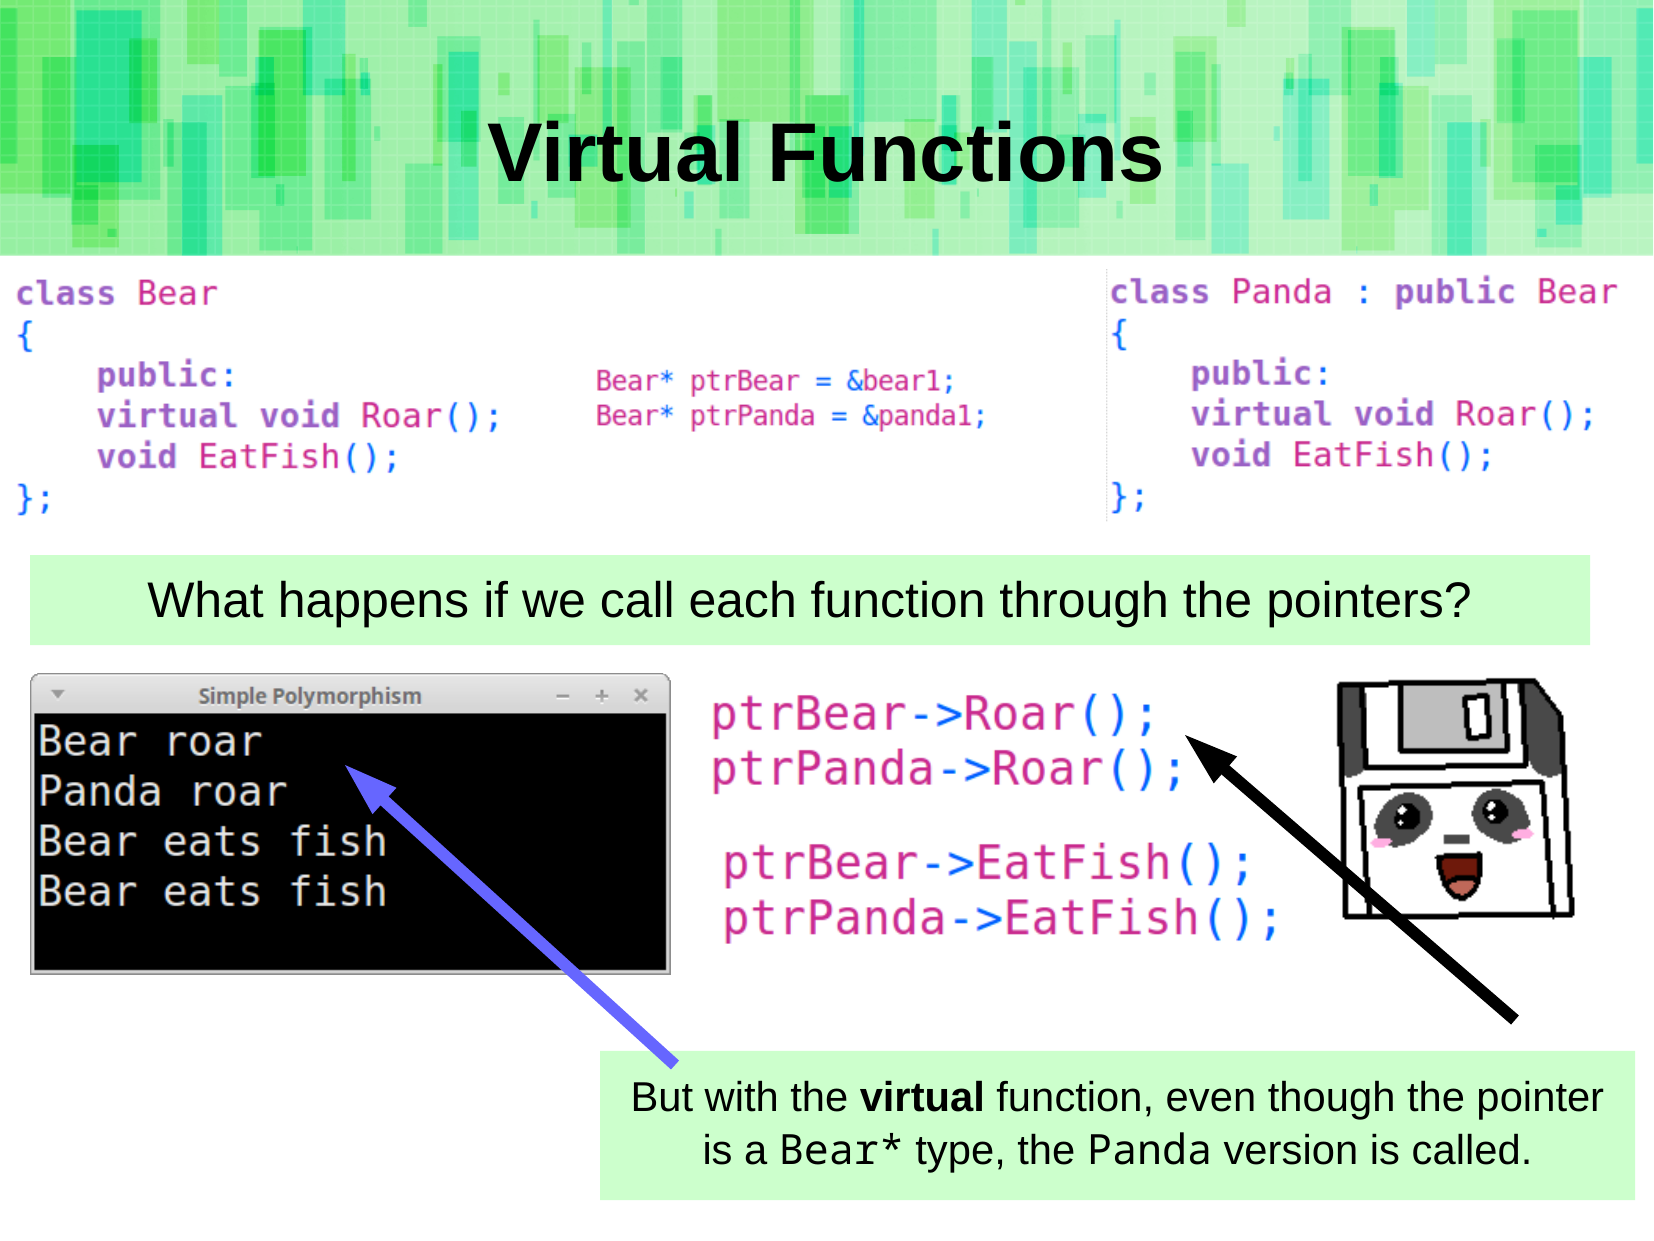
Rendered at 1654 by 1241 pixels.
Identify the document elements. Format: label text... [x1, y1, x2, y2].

text_box What happens if we call each function through the pointers? [30, 555, 1591, 646]
title Virtual Functions [82, 49, 1571, 257]
text_box But with the virtual function, even though the pointer is a Bear* type, the Panda version is called. [600, 1050, 1636, 1201]
picture [0, 0, 1654, 1241]
